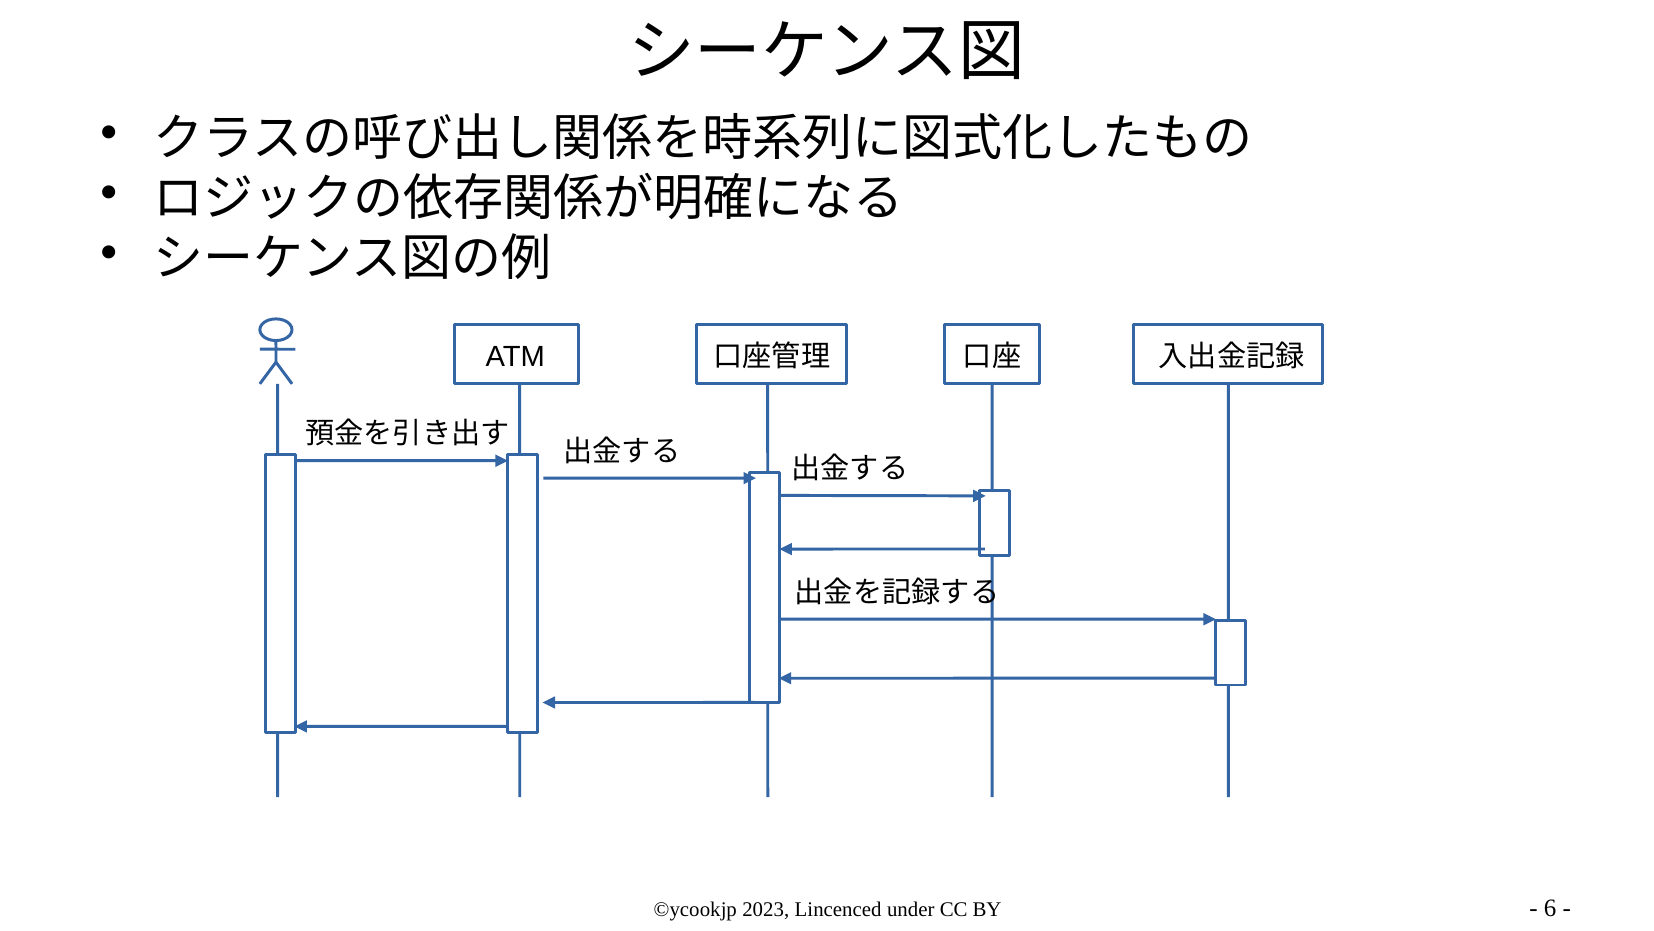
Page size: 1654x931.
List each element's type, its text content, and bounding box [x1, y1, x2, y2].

text_box 口座 [944, 330, 1040, 384]
text_box ATM [460, 330, 570, 378]
list クラスの呼び出し関係を時系列に図式化したもの ロジックの依存関係が明確になる シーケンス図の例 [82, 105, 1571, 325]
text_box 入出金記録 [1143, 330, 1320, 384]
text_box [749, 472, 780, 703]
text_box 出金する [776, 442, 924, 496]
text_box 口座管理 [696, 330, 847, 384]
text_box 出金する [540, 424, 703, 478]
title シーケンス図 [82, 4, 1571, 92]
text_box [507, 454, 538, 733]
text_box [265, 454, 296, 733]
text_box 出金を記録する [780, 566, 1015, 617]
text_box [979, 490, 1010, 556]
text_box 預金を引き出す [290, 407, 525, 461]
text_box [1215, 620, 1246, 685]
